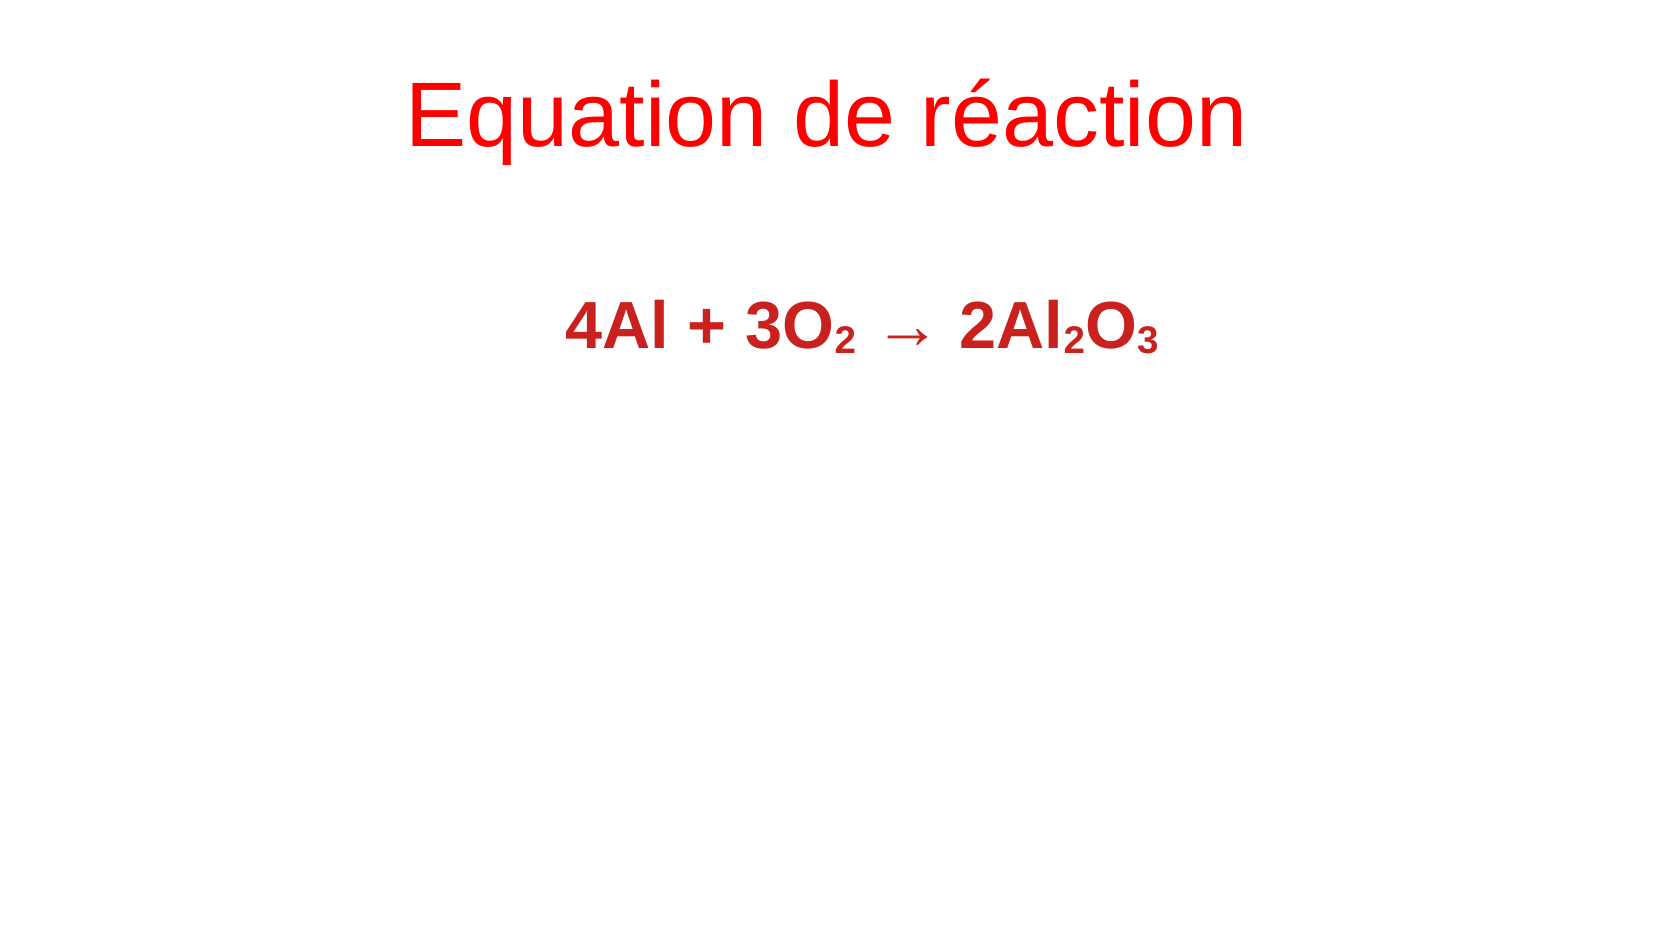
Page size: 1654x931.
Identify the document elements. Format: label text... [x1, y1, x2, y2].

list 4Al + 3O2 → 2Al2O3 [82, 288, 1571, 371]
title Equation de réaction [82, 37, 1571, 193]
